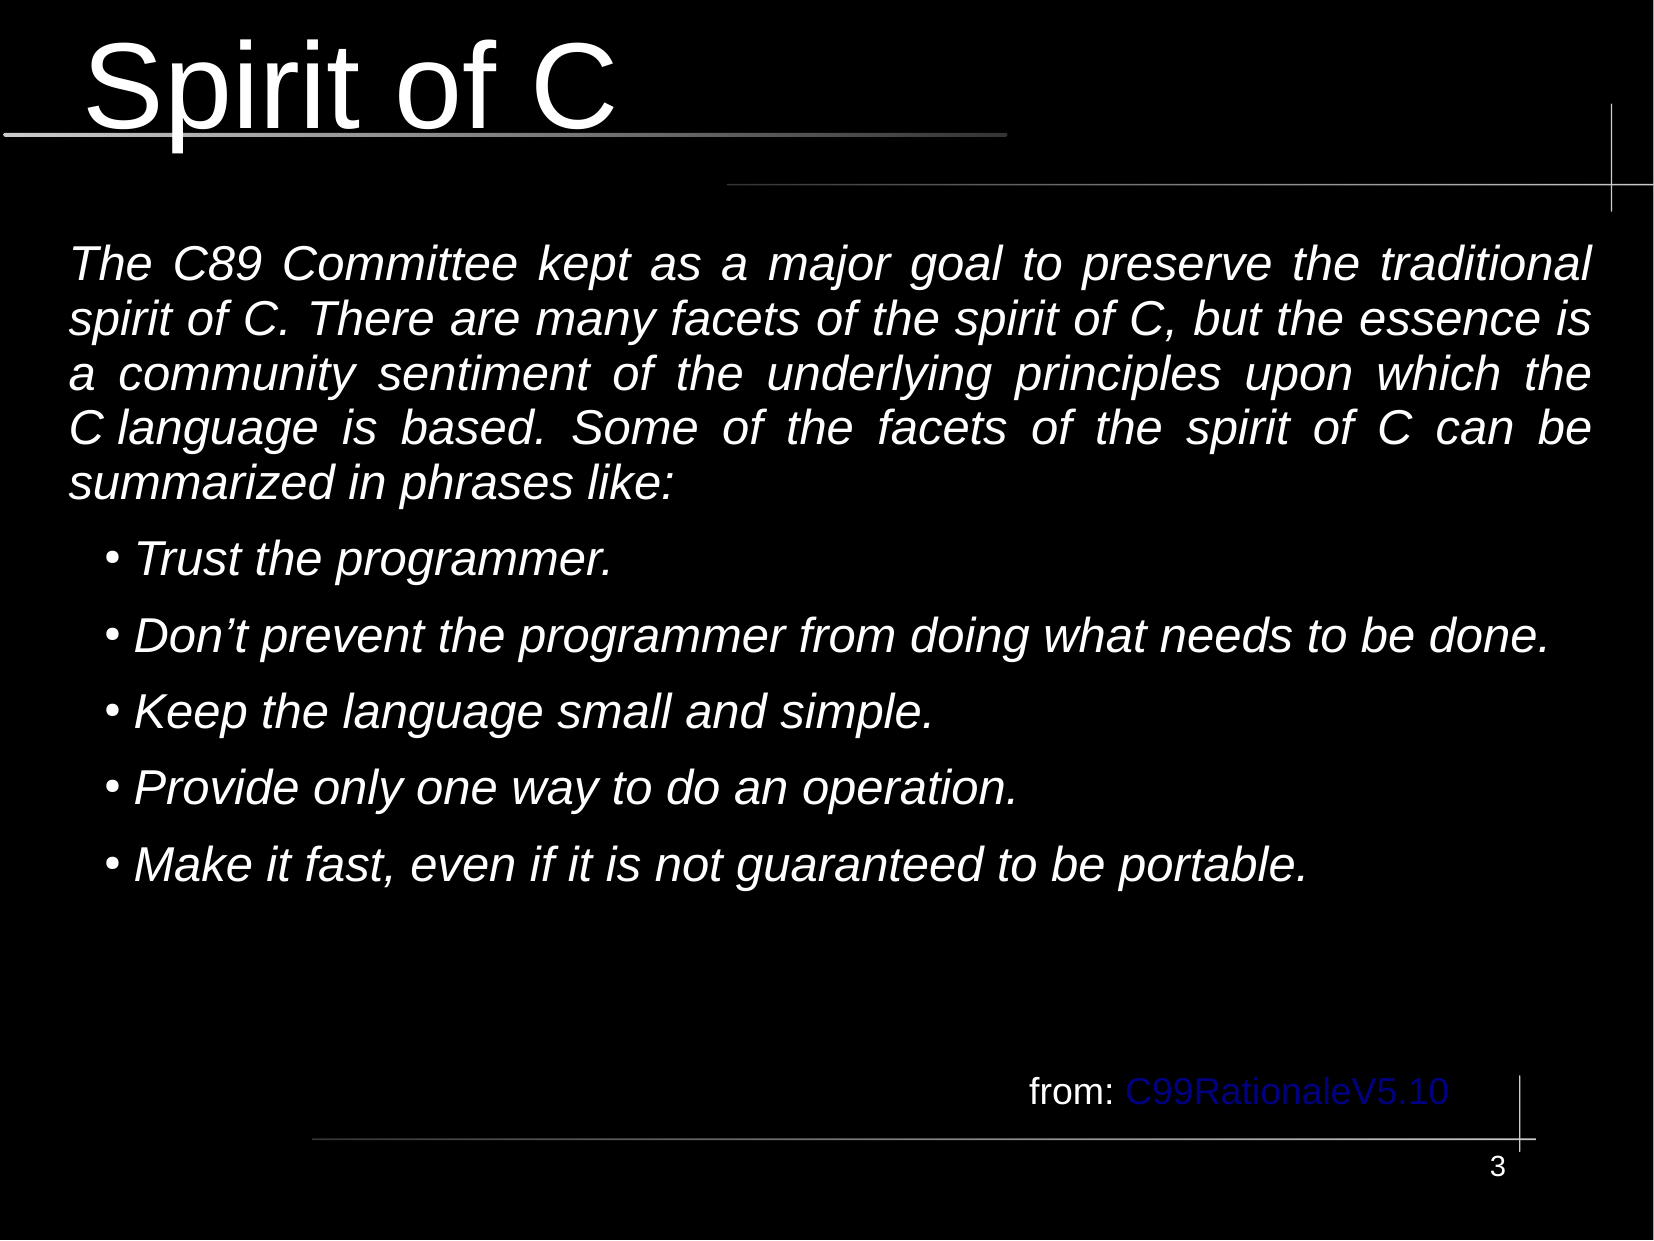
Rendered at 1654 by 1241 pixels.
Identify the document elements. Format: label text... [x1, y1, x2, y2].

list The C89 Committee kept as a major goal to preserve the traditional spirit of C. There are many facets of the spirit of C, but the essence is a community sentiment of the underlying principles upon which the C language is based. Some of the facets of the spirit of C can be summarized in phrases like: Trust the programmer. Don’t prevent the programmer from doing what needs to be done. Keep the language small and simple. Provide only one way to do an operation. Make it fast, even if it is not guaranteed to be portable. [29, 236, 1595, 916]
text_box from: C99RationaleV5.10 [1003, 1062, 1477, 1119]
title Spirit of C [23, 15, 768, 158]
